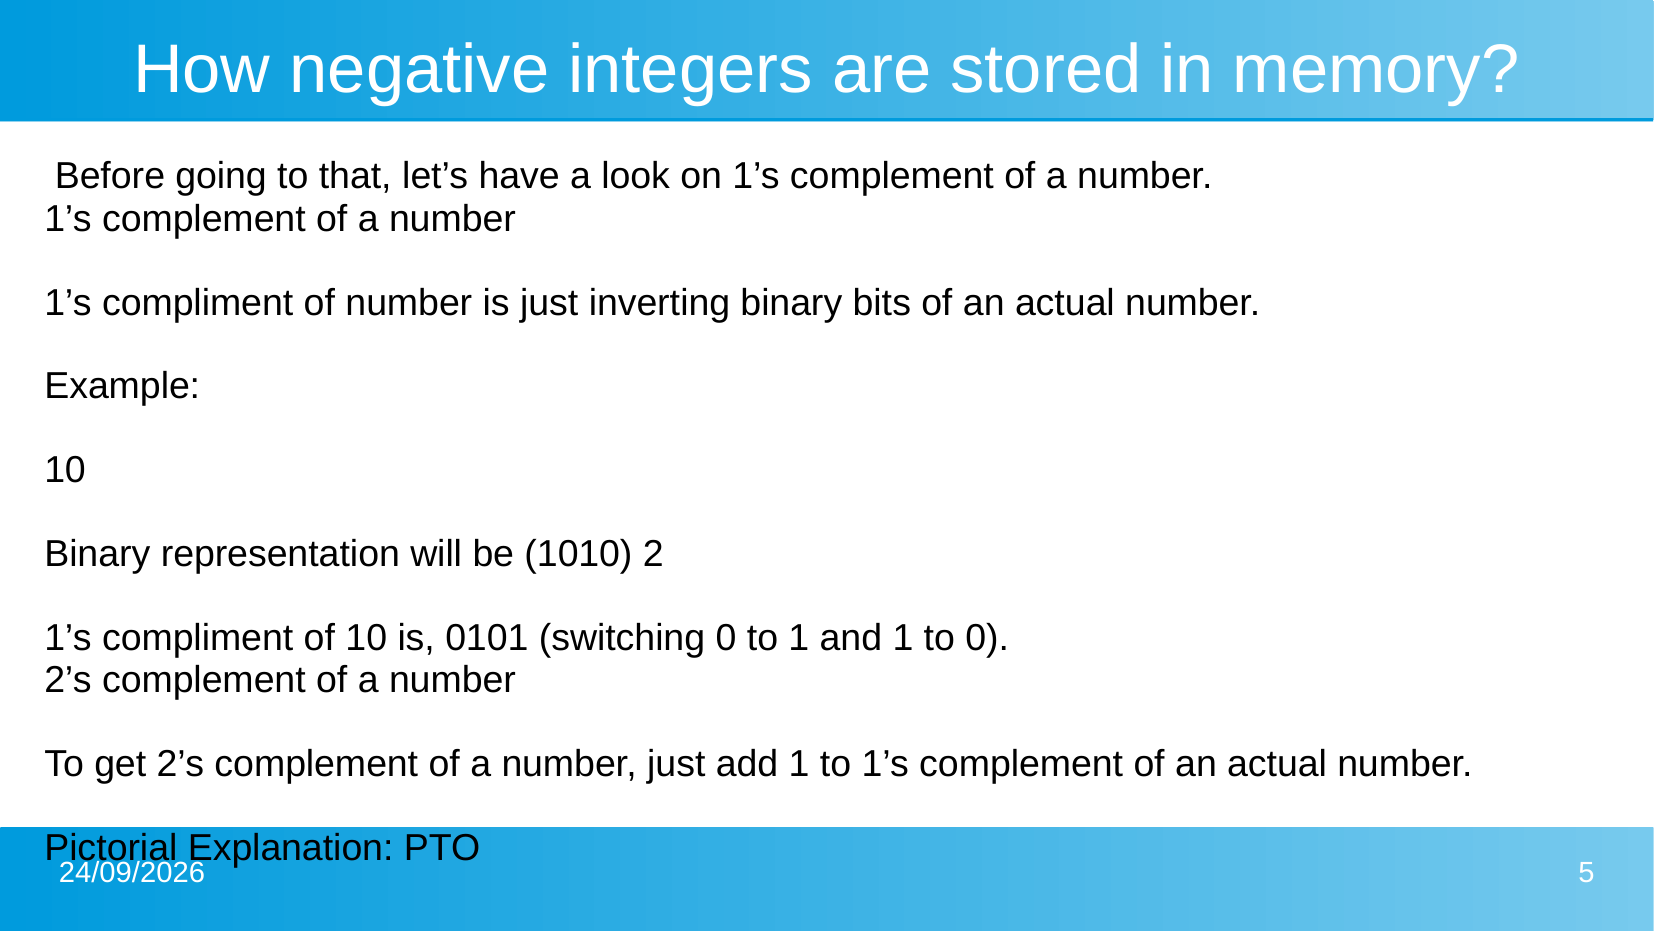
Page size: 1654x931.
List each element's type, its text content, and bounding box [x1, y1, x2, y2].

title How negative integers are stored in memory? [59, 29, 1595, 108]
text_box Before going to that, let’s have a look on 1’s complement of a number. 1’s complement of a number 1’s compliment of number is just inverting binary bits of an actual number. Example: 10 Binary representation will be (1010) 2 1’s compliment of 10 is, 0101 (switching 0 to 1 and 1 to 0). 2’s complement of a number To get 2’s complement of a number, just add 1 to 1’s complement of an actual number. Pictorial Explanation: PTO [29, 147, 1595, 931]
